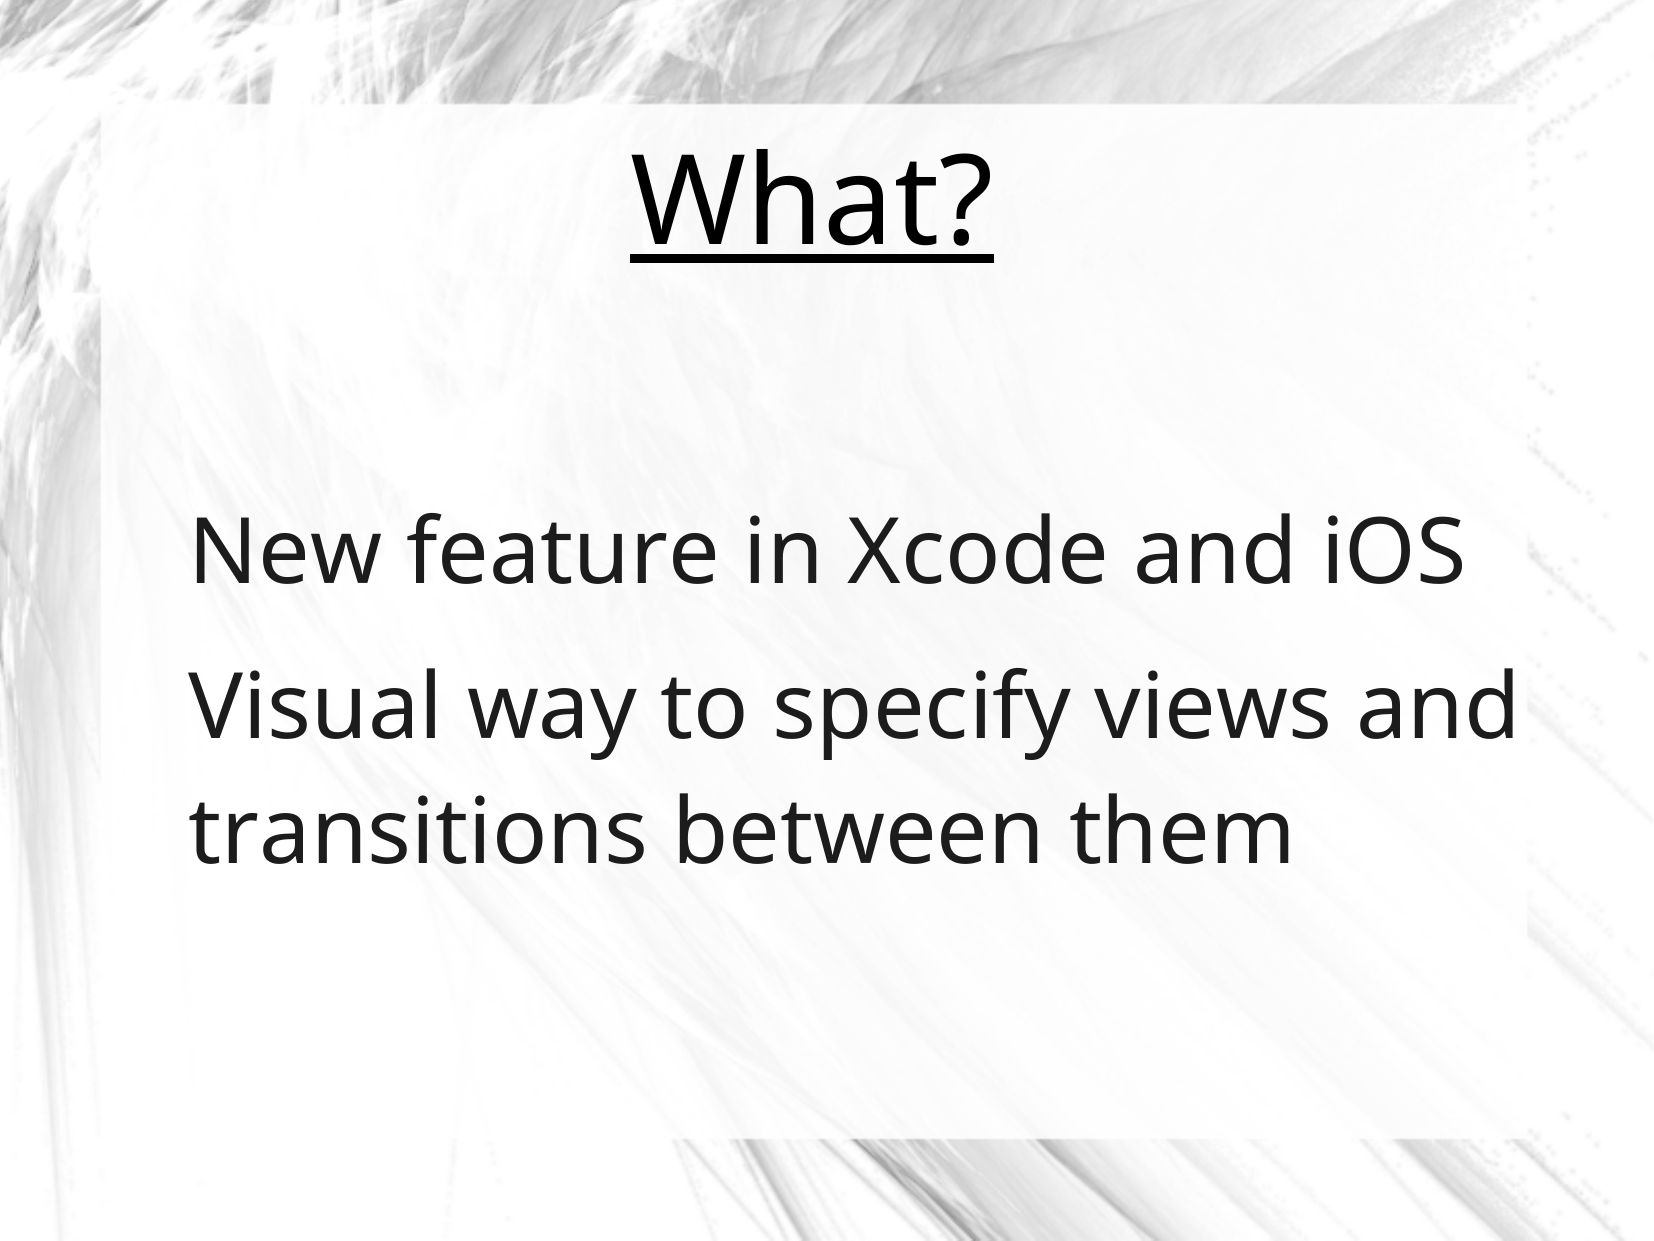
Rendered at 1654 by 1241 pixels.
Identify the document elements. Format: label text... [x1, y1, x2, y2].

list New feature in Xcode and iOS Visual way to specify views and transitions between them [118, 331, 1571, 1123]
picture [0, 0, 1654, 1241]
title What? [118, 112, 1506, 281]
